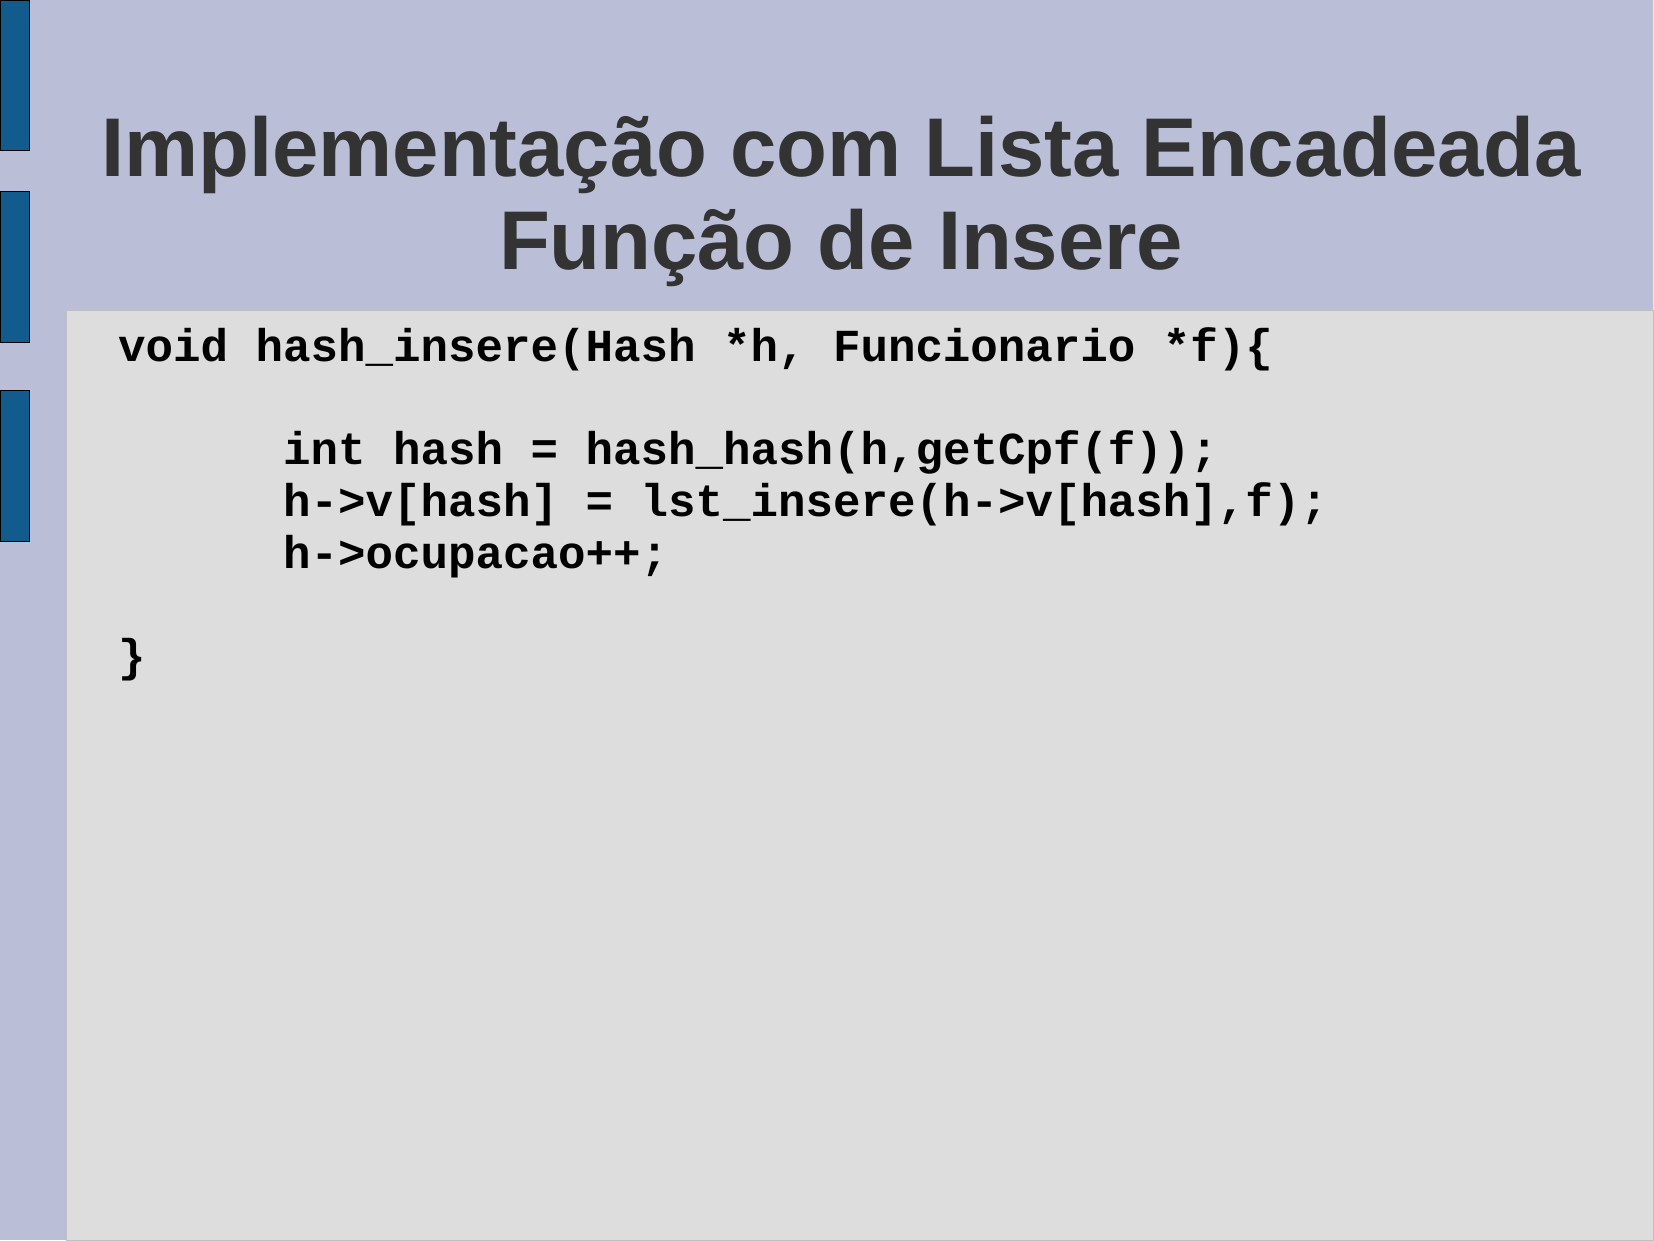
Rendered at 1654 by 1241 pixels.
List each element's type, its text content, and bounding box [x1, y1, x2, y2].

title Implementação com Lista Encadeada Função de Insere [88, 91, 1595, 299]
list void hash_insere(Hash *h, Funcionario *f){ int hash = hash_hash(h,getCpf(f)); h->v[hash] = lst_insere(h->v[hash],f); h->ocupacao++; } [118, 323, 1531, 843]
